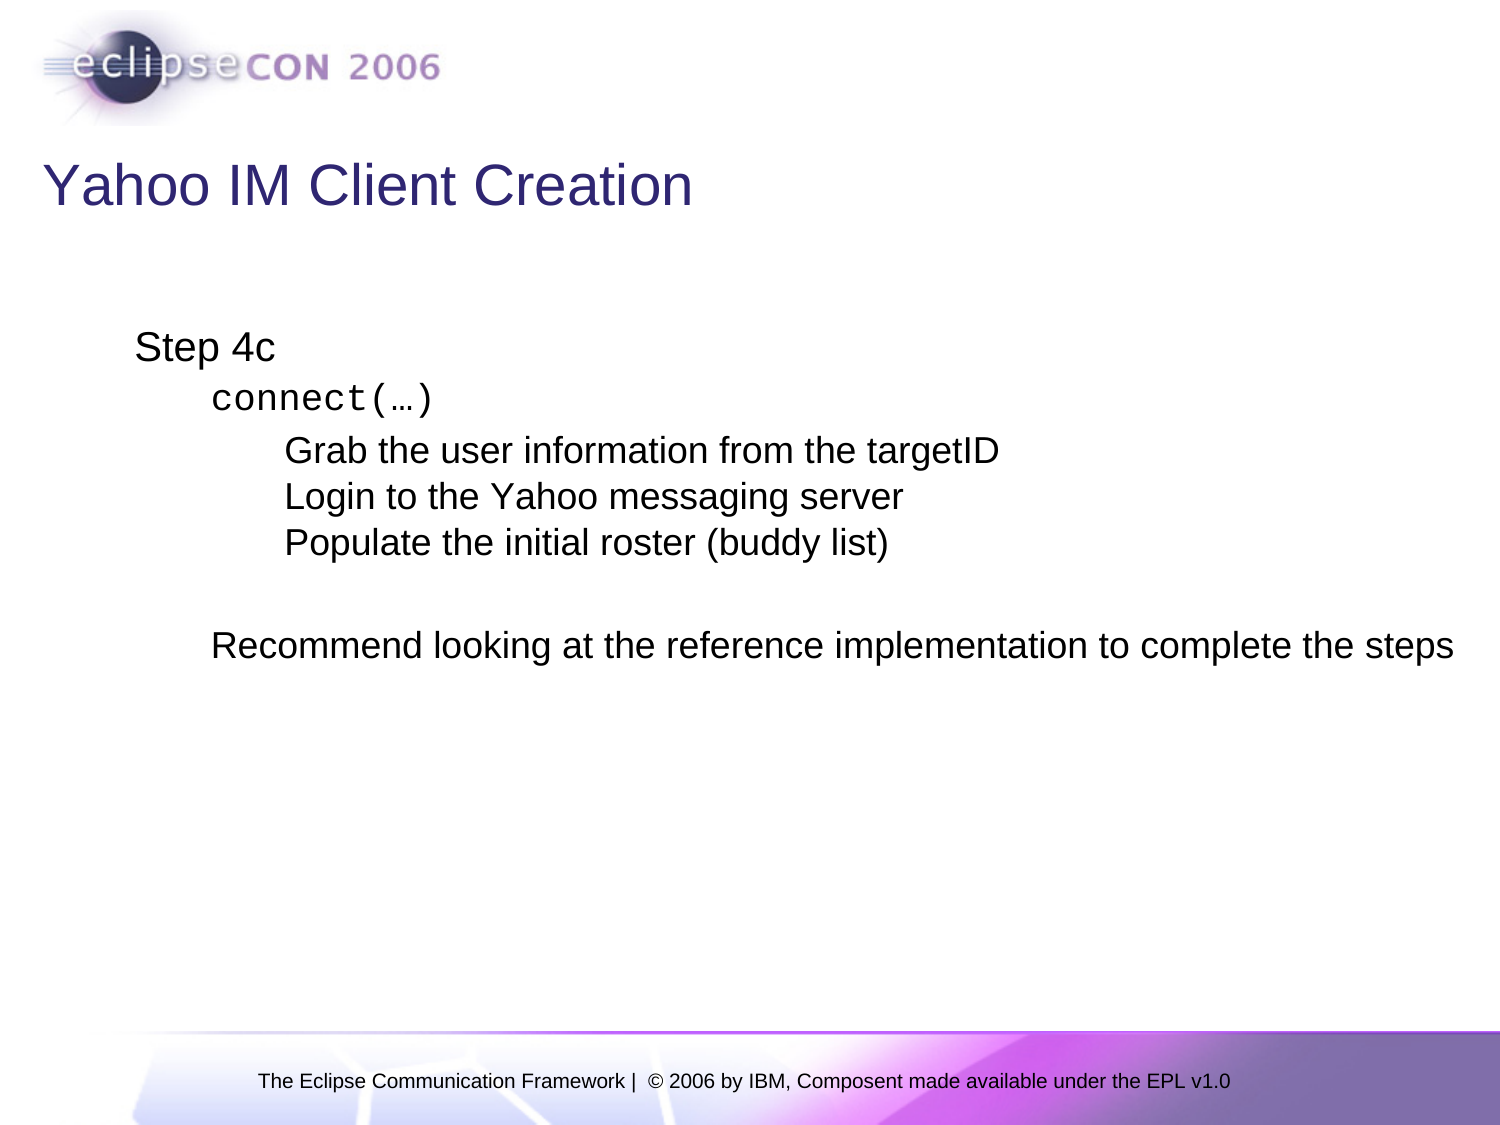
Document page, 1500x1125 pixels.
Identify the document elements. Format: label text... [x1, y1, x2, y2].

list Step 4c connect(…) Grab the user information from the targetID Login to the Yahoo messaging server Populate the initial roster (buddy list) Recommend looking at the reference implementation to complete the steps [119, 321, 1500, 1027]
picture [31, 10, 1040, 126]
title Yahoo IM Client Creation [27, 157, 1500, 248]
picture [0, 1031, 1500, 1125]
